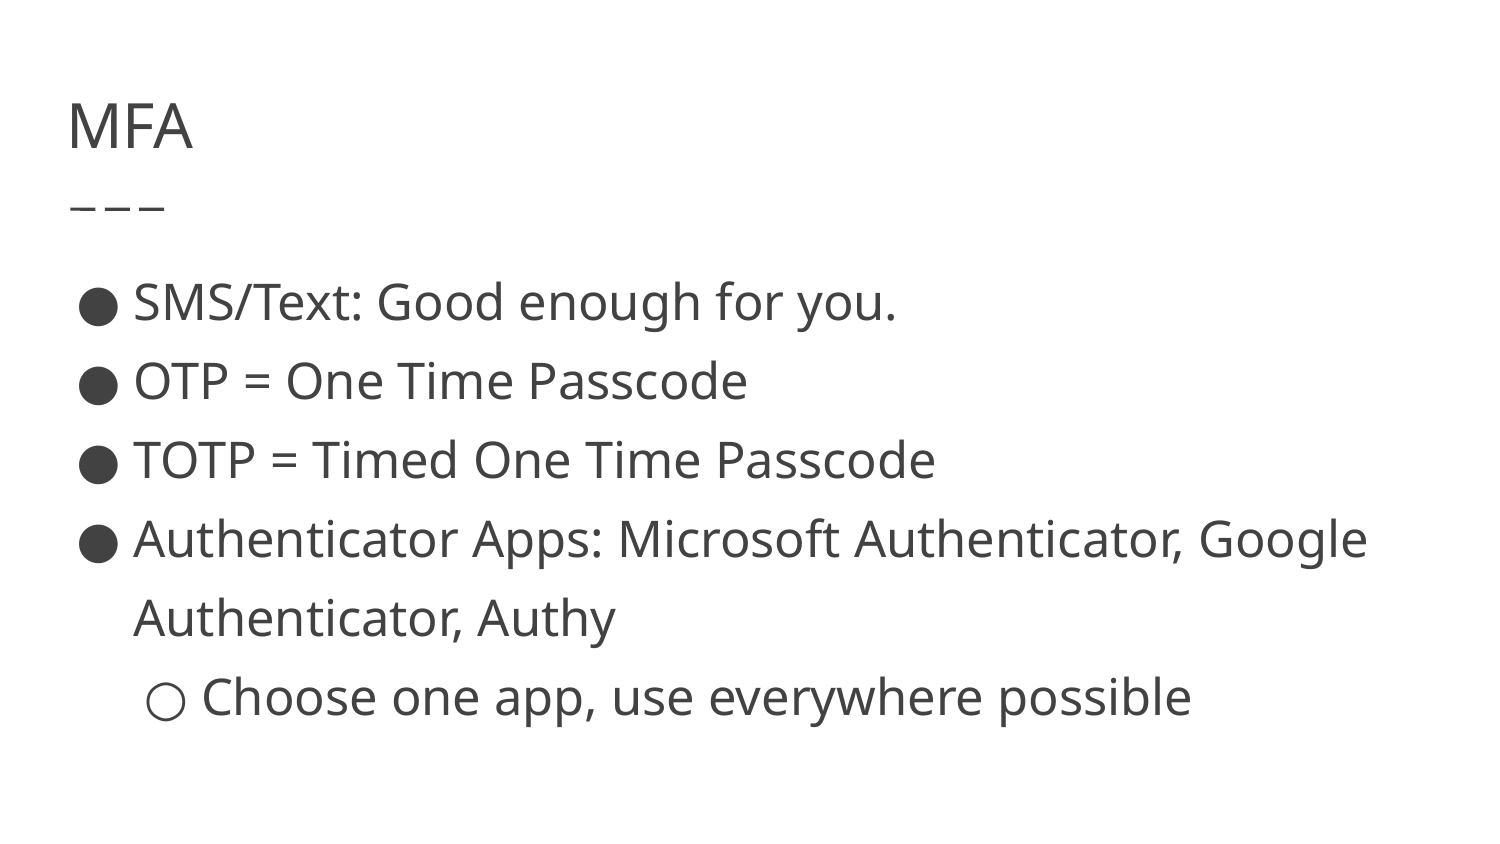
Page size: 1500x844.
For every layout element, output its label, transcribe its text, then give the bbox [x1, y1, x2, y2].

title MFA [51, 61, 1449, 182]
list SMS/Text: Good enough for you. OTP = One Time Passcode TOTP = Timed One Time Passcode Authenticator Apps: Microsoft Authenticator, Google Authenticator, Authy Choose one app, use everywhere possible [51, 240, 1449, 750]
